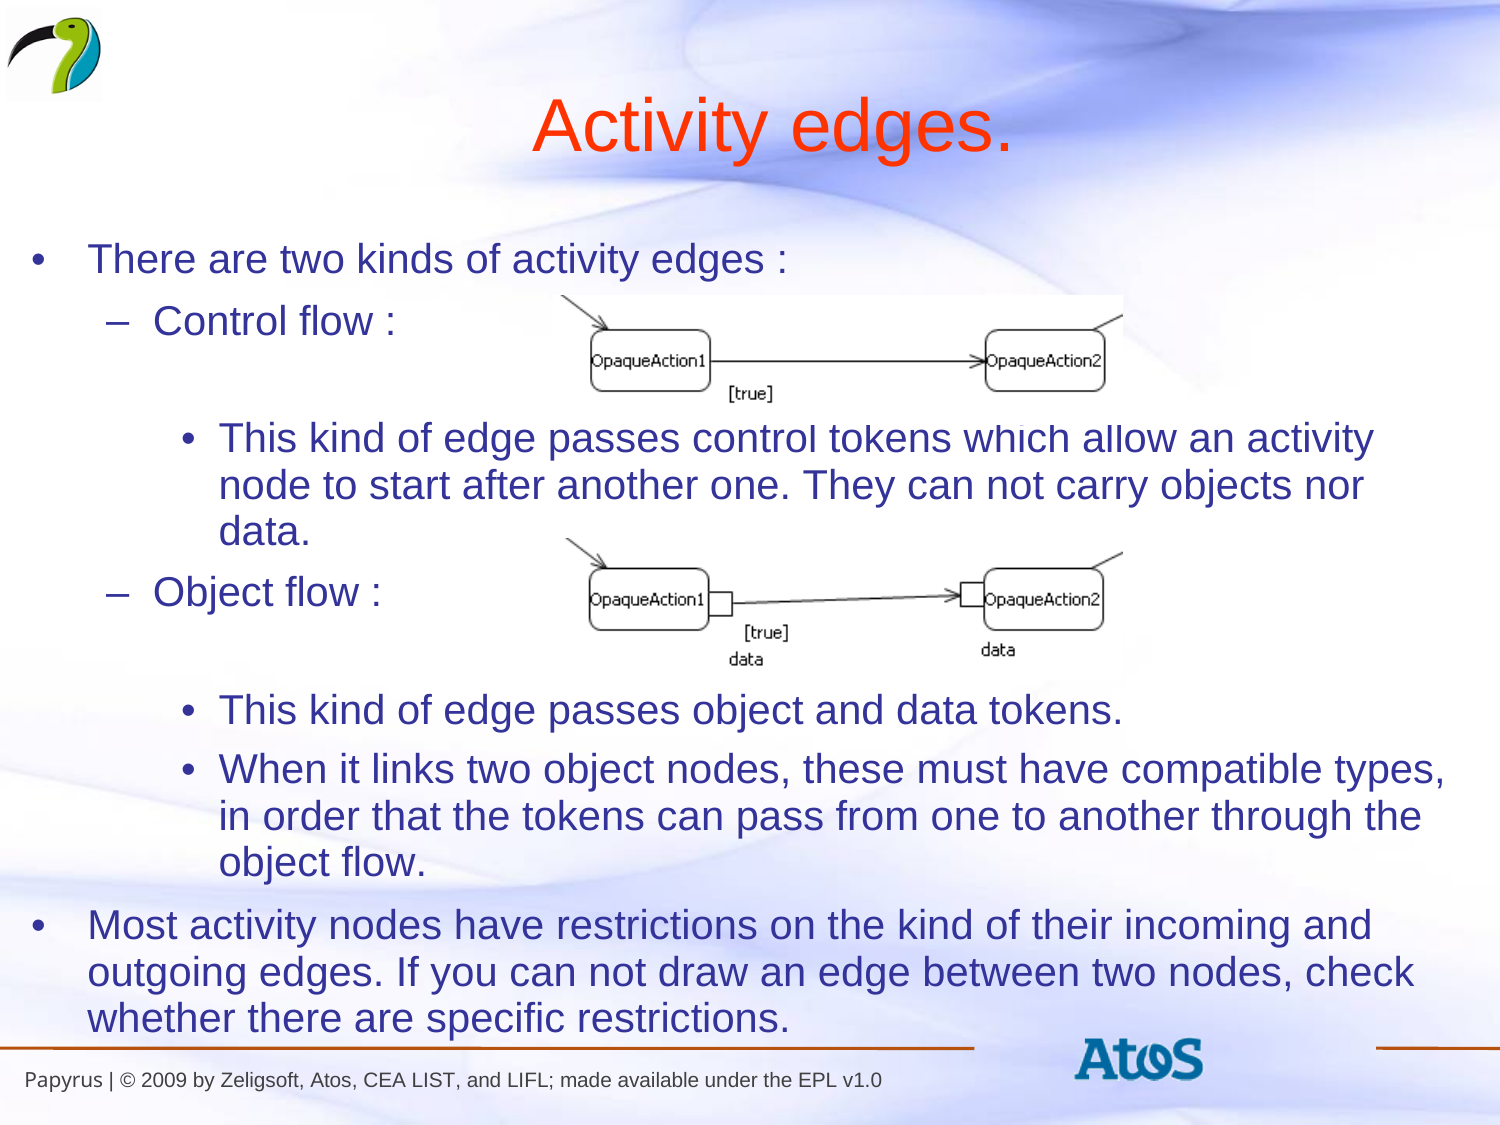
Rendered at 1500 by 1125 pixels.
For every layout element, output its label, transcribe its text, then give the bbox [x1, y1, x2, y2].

title Activity edges. [283, 64, 1264, 186]
picture [0, 1046, 1500, 1125]
picture [561, 538, 1123, 680]
picture [0, 0, 1500, 1046]
list There are two kinds of activity edges : Control flow : This kind of edge passes control tokens which allow an activity node to start after another one. They can not carry objects nor data. Object flow : This kind of edge passes object and data tokens. When it links two object nodes, these must have compatible types, in order that the tokens can pass from one to another through the object flow. Most activity nodes have restrictions on the kind of their incoming and outgoing edges. If you can not draw an edge between two nodes, check whether there are specific restrictions. [31, 236, 1469, 1046]
picture [553, 295, 1123, 425]
